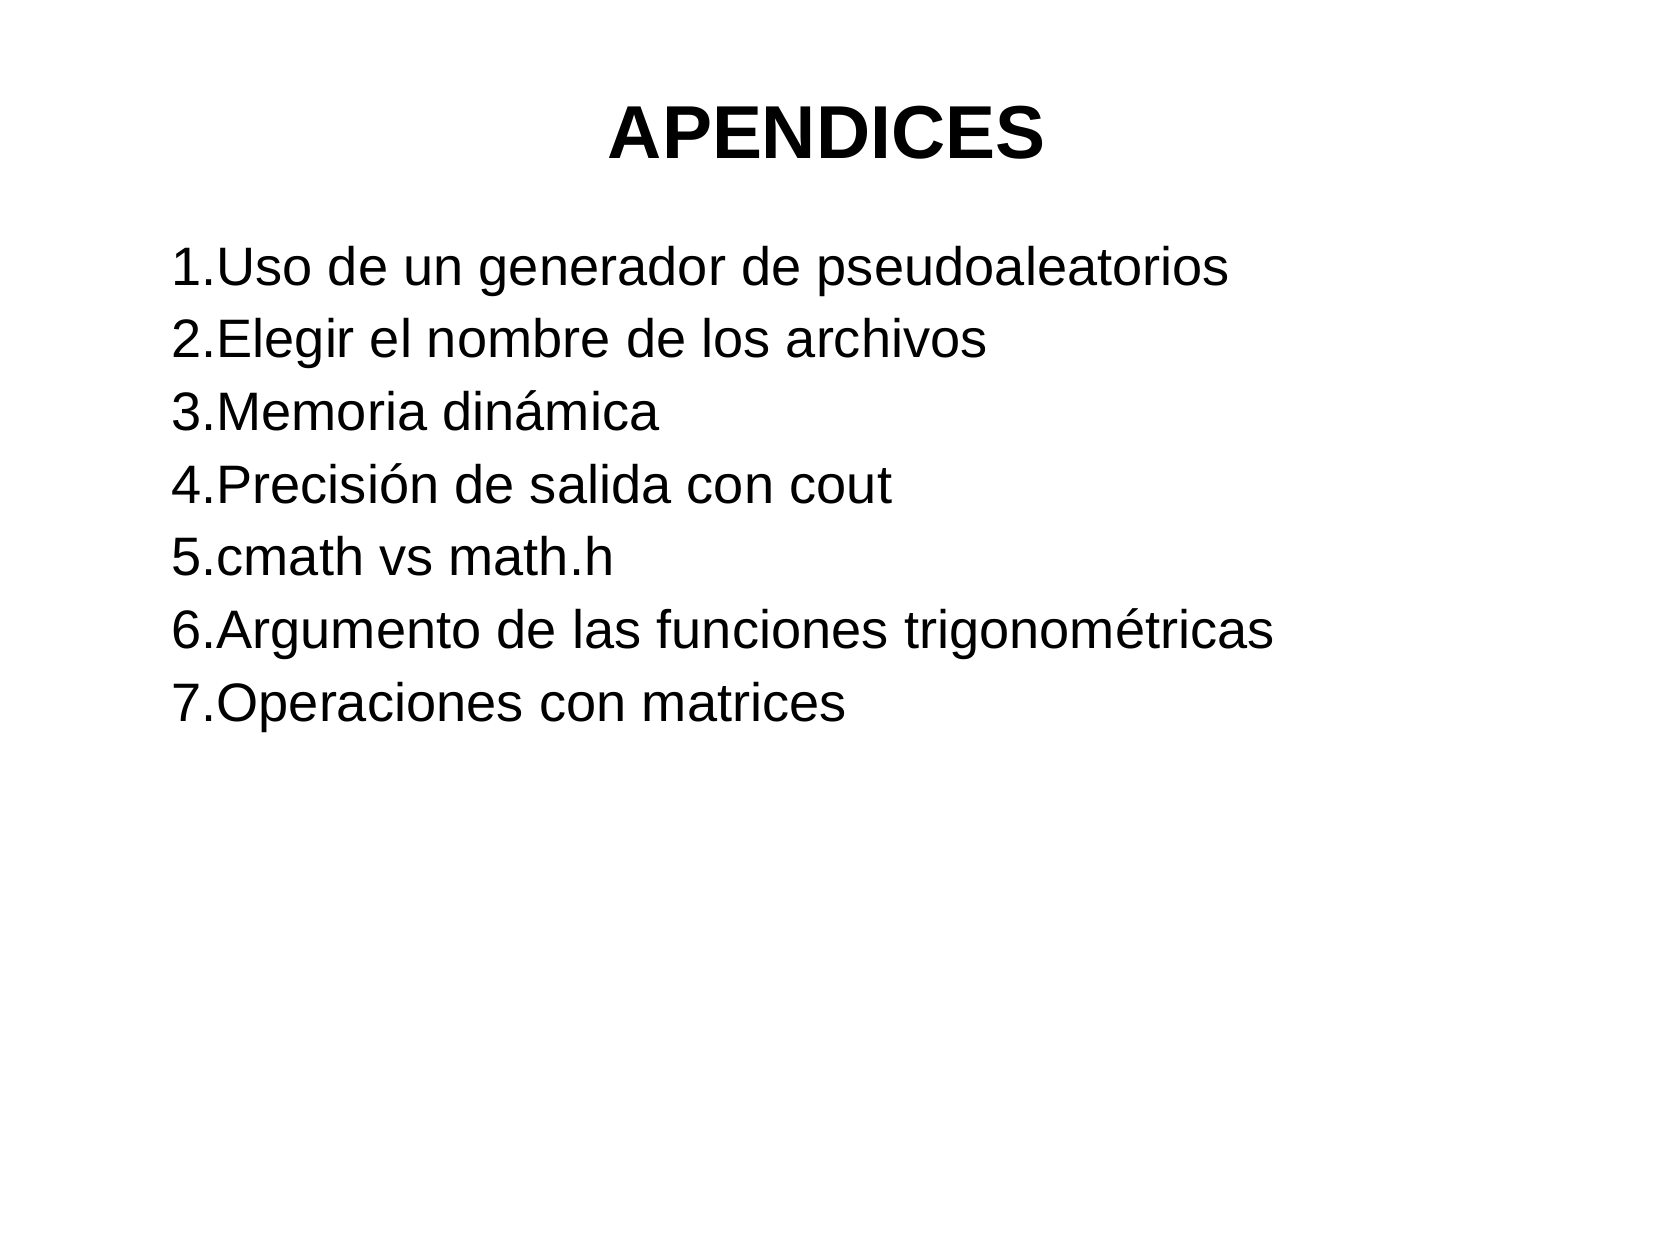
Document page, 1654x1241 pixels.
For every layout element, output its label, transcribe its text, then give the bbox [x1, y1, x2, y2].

title APENDICES [82, 29, 1571, 237]
subtitle Uso de un generador de pseudoaleatorios Elegir el nombre de los archivos Memoria dinámica Precisión de salida con cout cmath vs math.h Argumento de las funciones trigonométricas Operaciones con matrices [171, 236, 1483, 1126]
